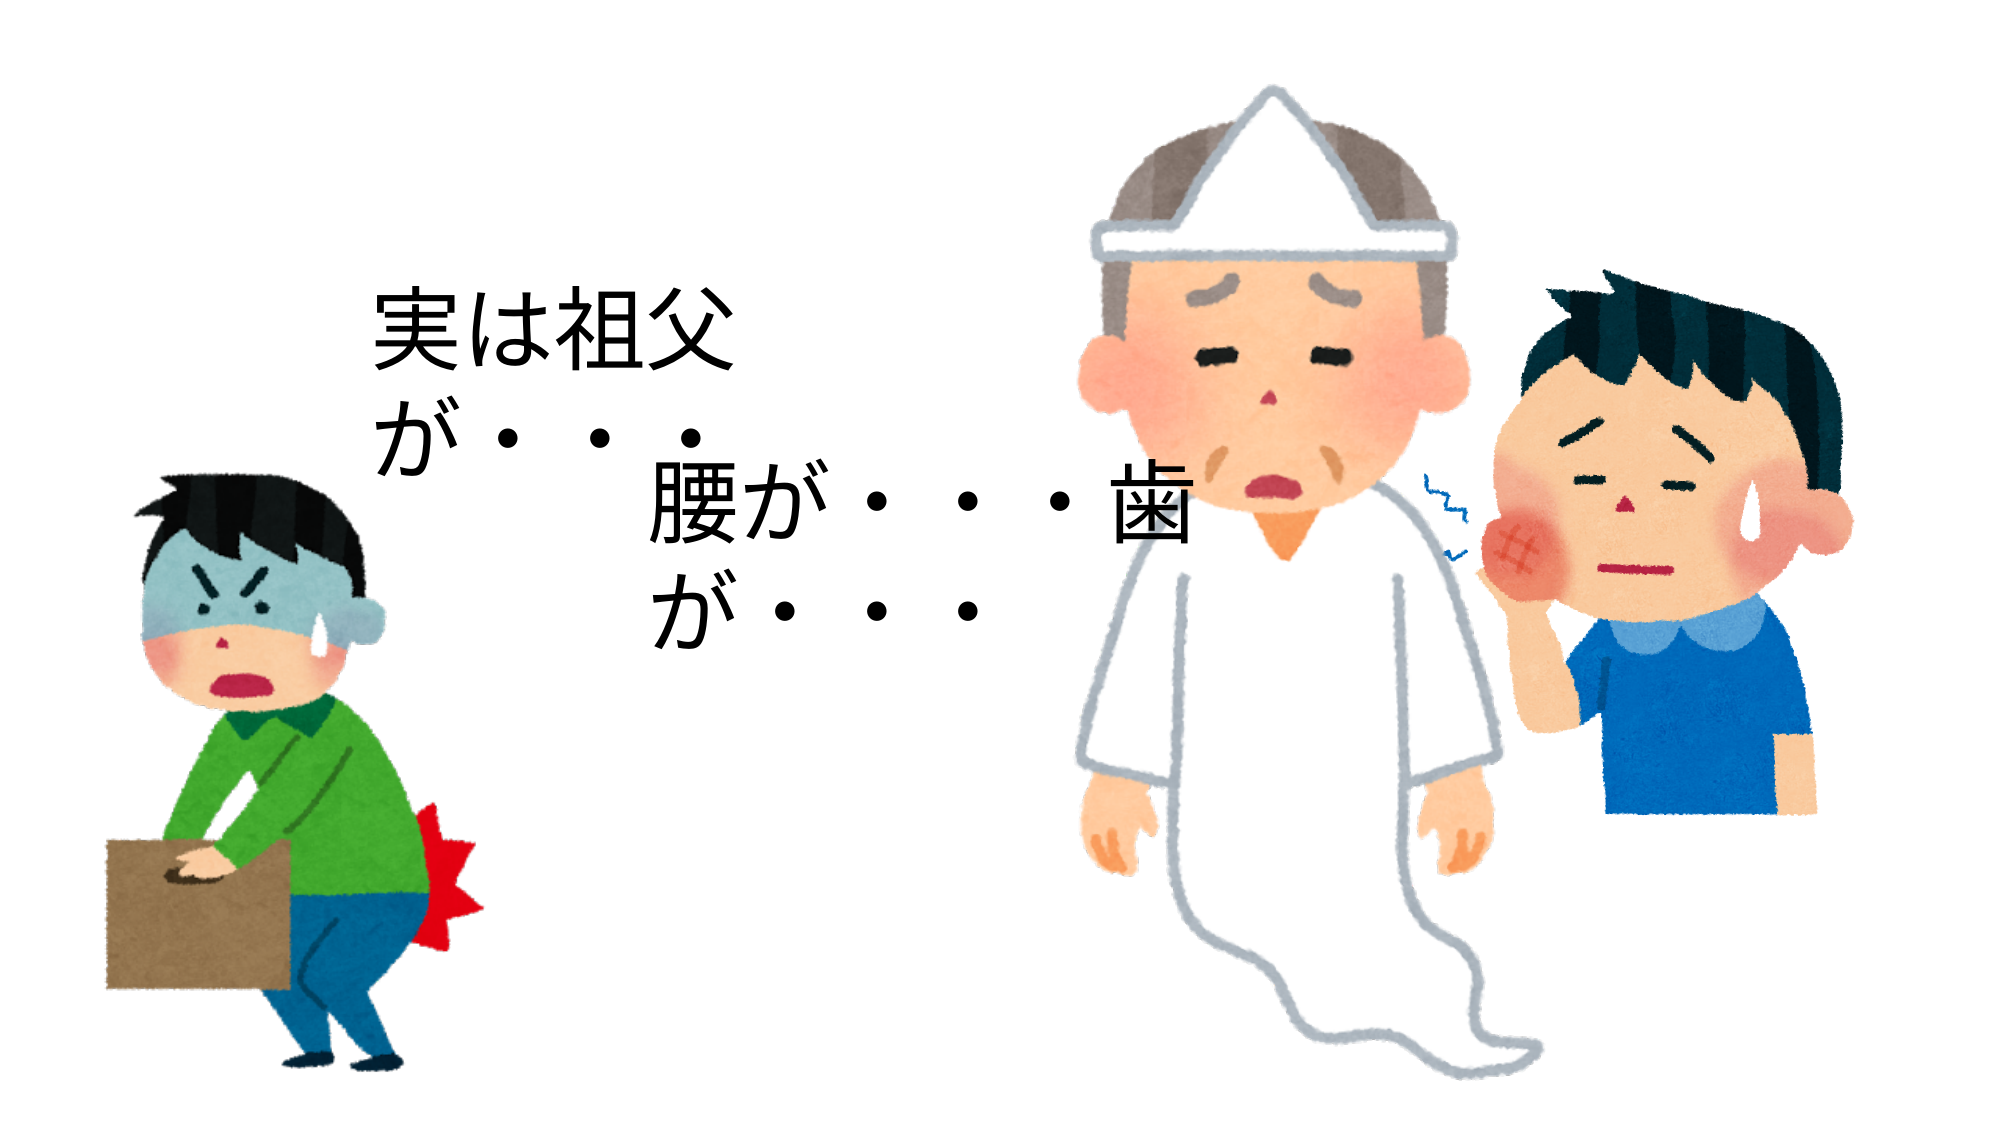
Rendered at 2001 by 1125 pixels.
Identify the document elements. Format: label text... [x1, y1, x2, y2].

text_box 実は祖父が・・・ [356, 264, 1042, 500]
text_box 腰が・・・歯が・・・ [697, 515, 718, 527]
text_box 腰が・・・歯が・・・ [633, 436, 1319, 672]
picture [1001, 58, 1867, 1125]
picture [33, 457, 548, 1083]
